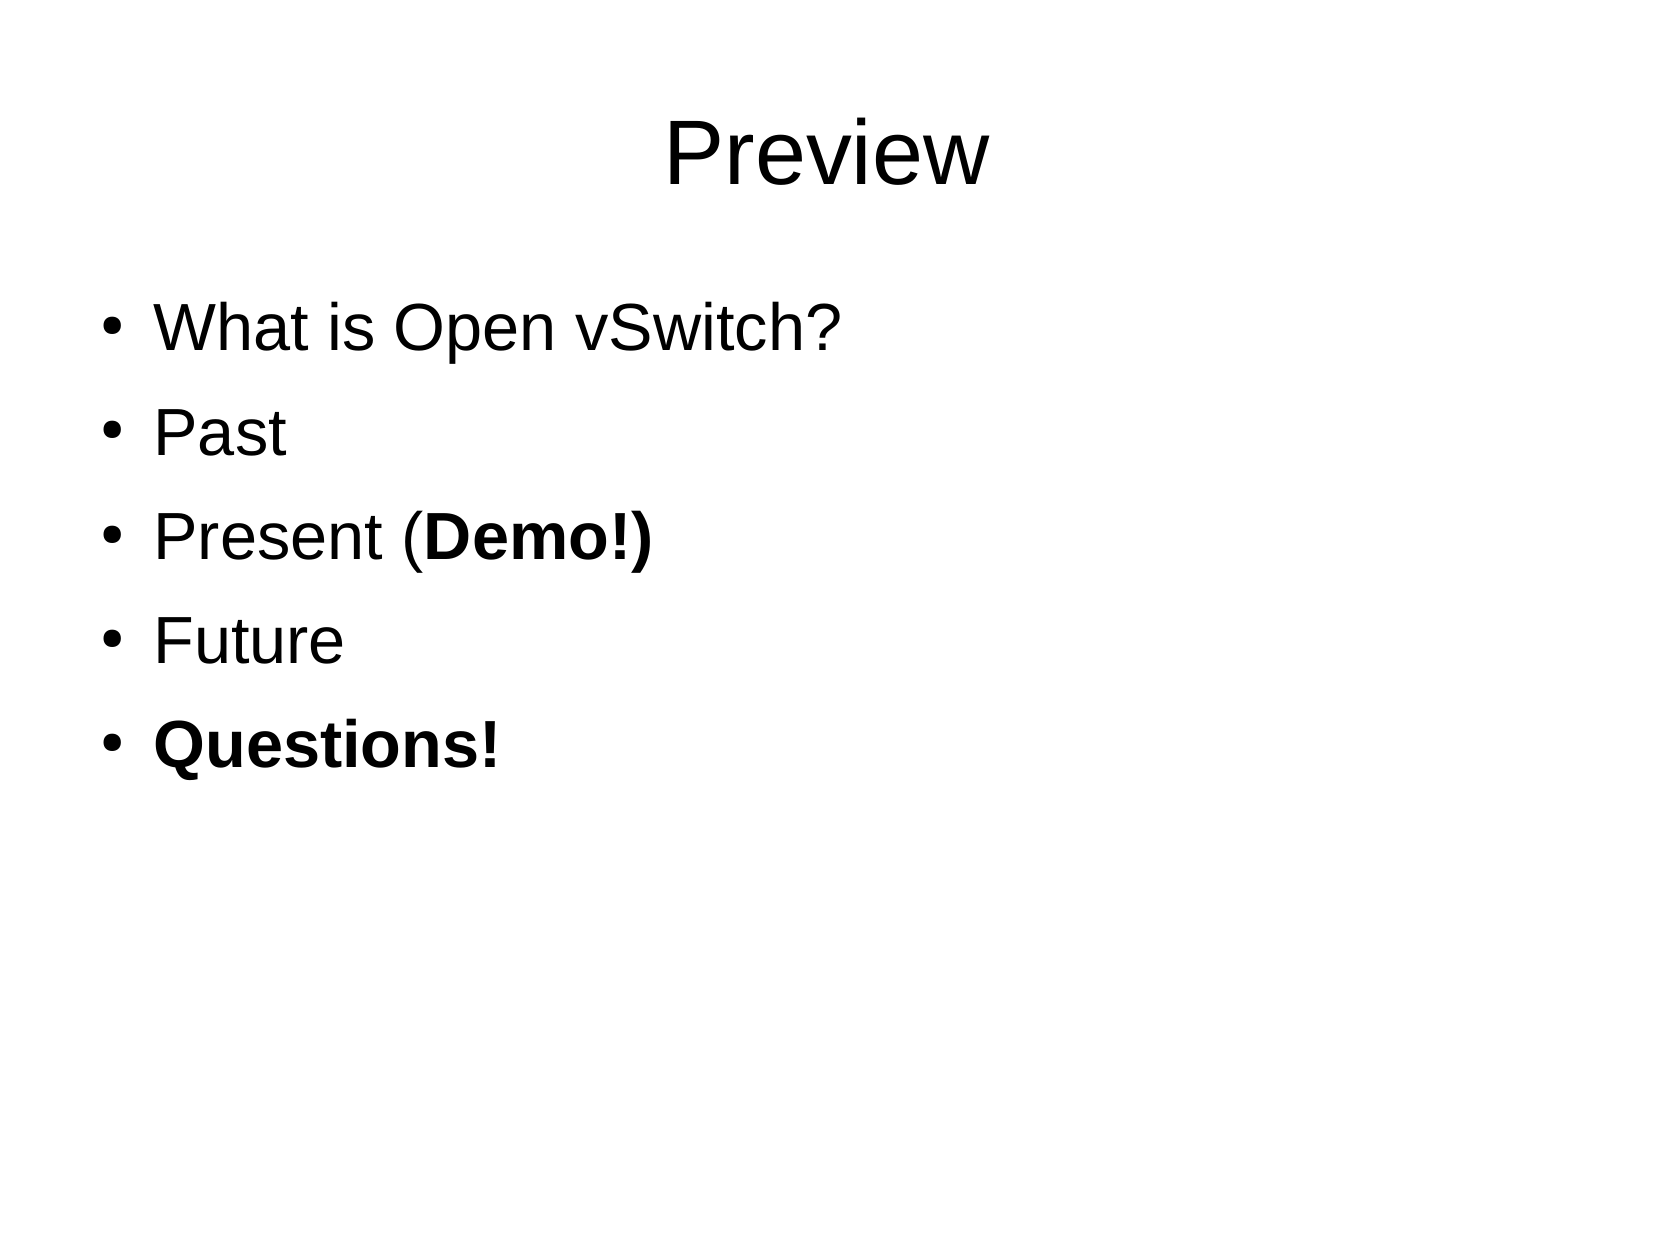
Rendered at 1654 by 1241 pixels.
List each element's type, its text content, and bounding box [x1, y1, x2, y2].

list What is Open vSwitch? Past Present (Demo!) Future Questions! [82, 290, 1538, 1010]
title Preview [82, 49, 1571, 257]
